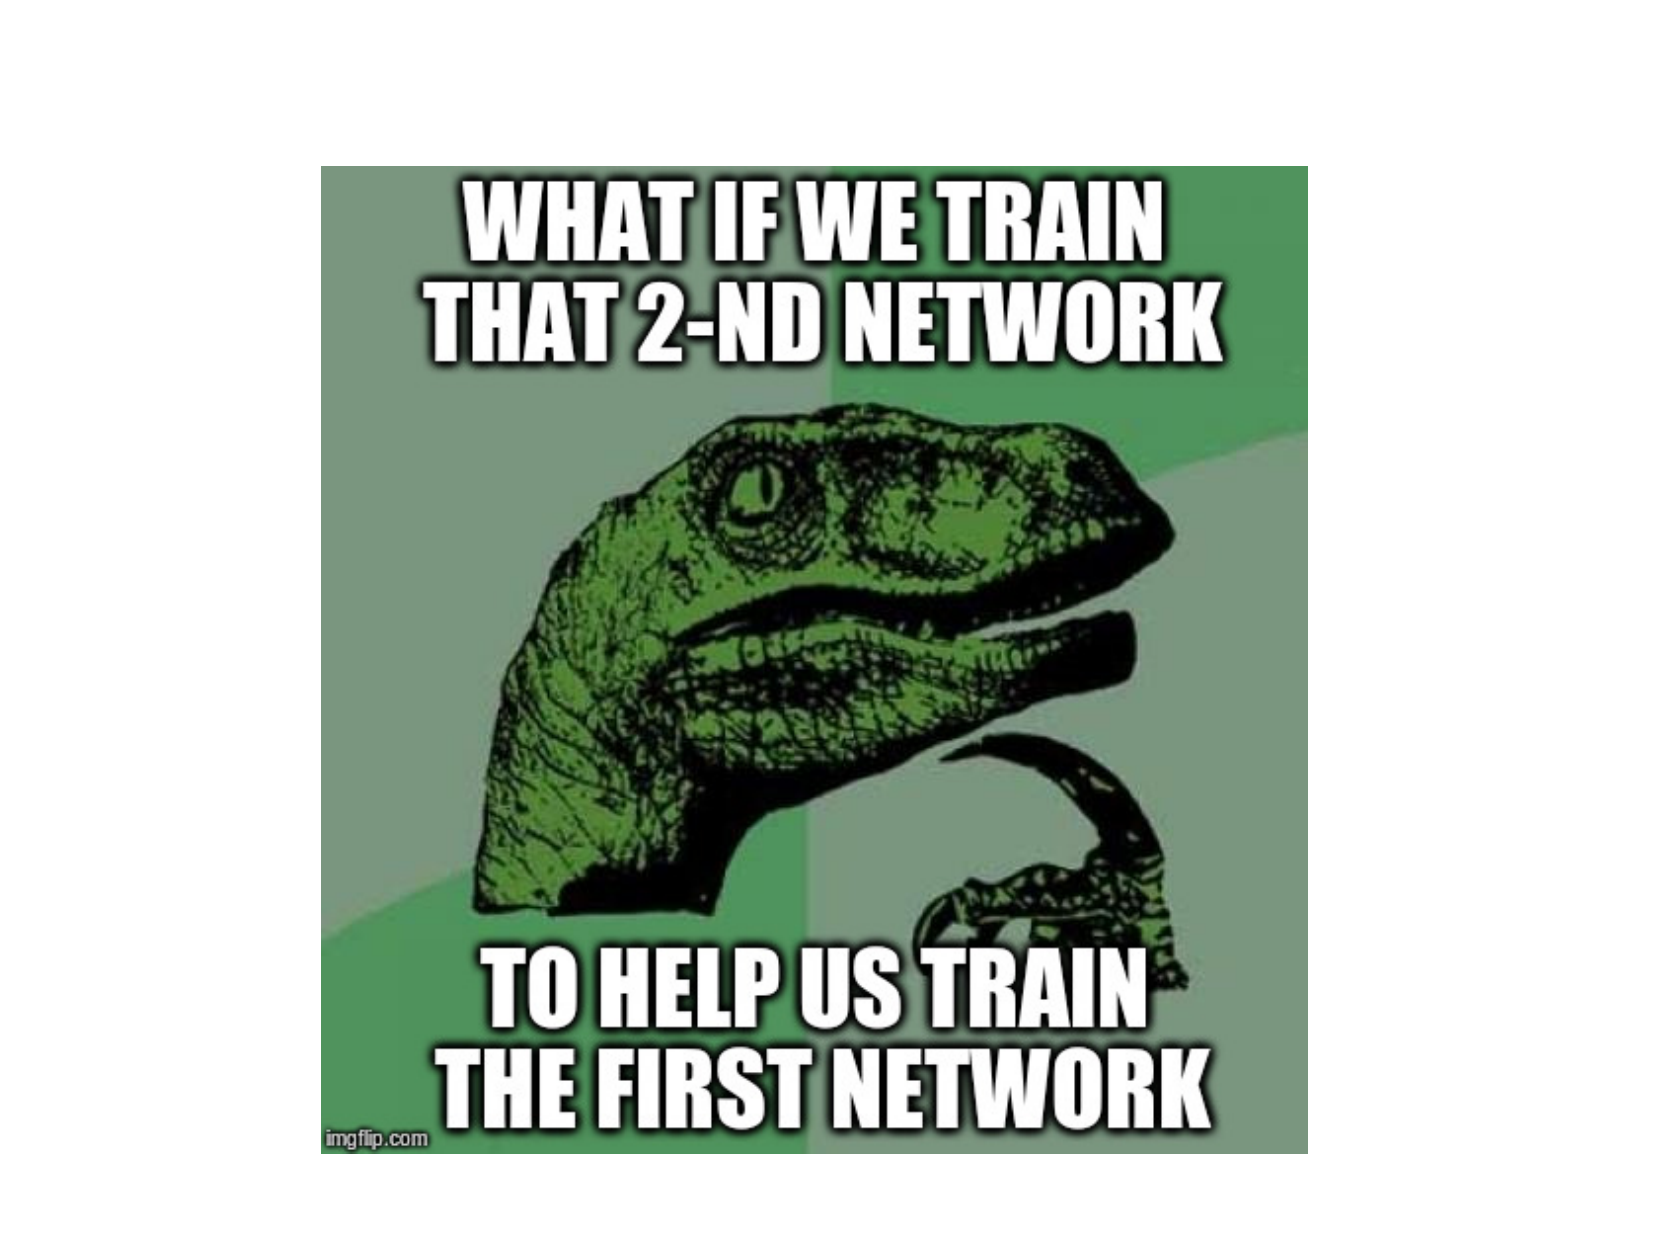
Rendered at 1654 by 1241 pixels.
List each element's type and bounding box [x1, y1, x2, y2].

picture [321, 166, 1308, 1154]
